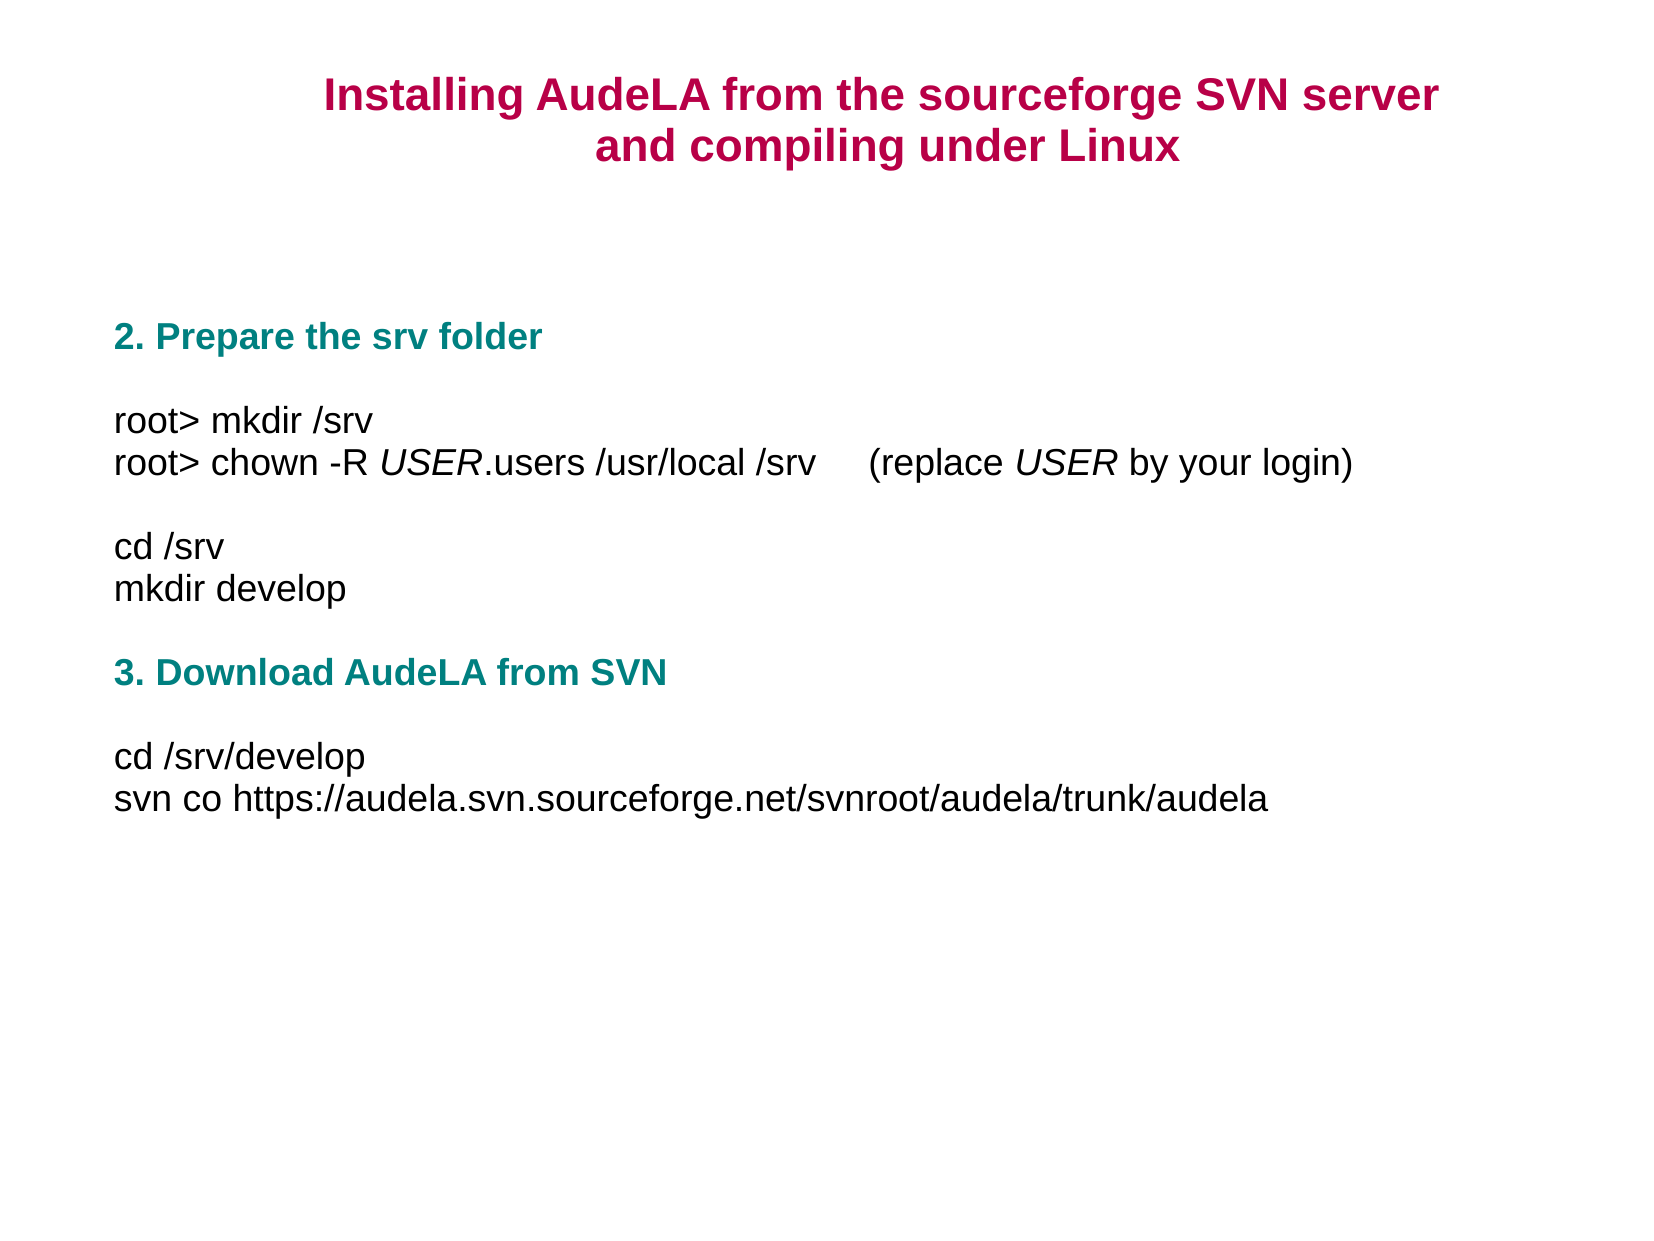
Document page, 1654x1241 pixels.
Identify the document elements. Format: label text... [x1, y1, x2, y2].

text_box 2. Prepare the srv folder root> mkdir /srv root> chown -R USER.users /usr/local /srv (replace USER by your login) cd /srv mkdir develop 3. Download AudeLA from SVN cd /srv/develop svn co https://audela.svn.sourceforge.net/svnroot/audela/trunk/audela [99, 224, 1489, 874]
text_box Installing AudeLA from the sourceforge SVN server and compiling under Linux [308, 61, 1468, 181]
